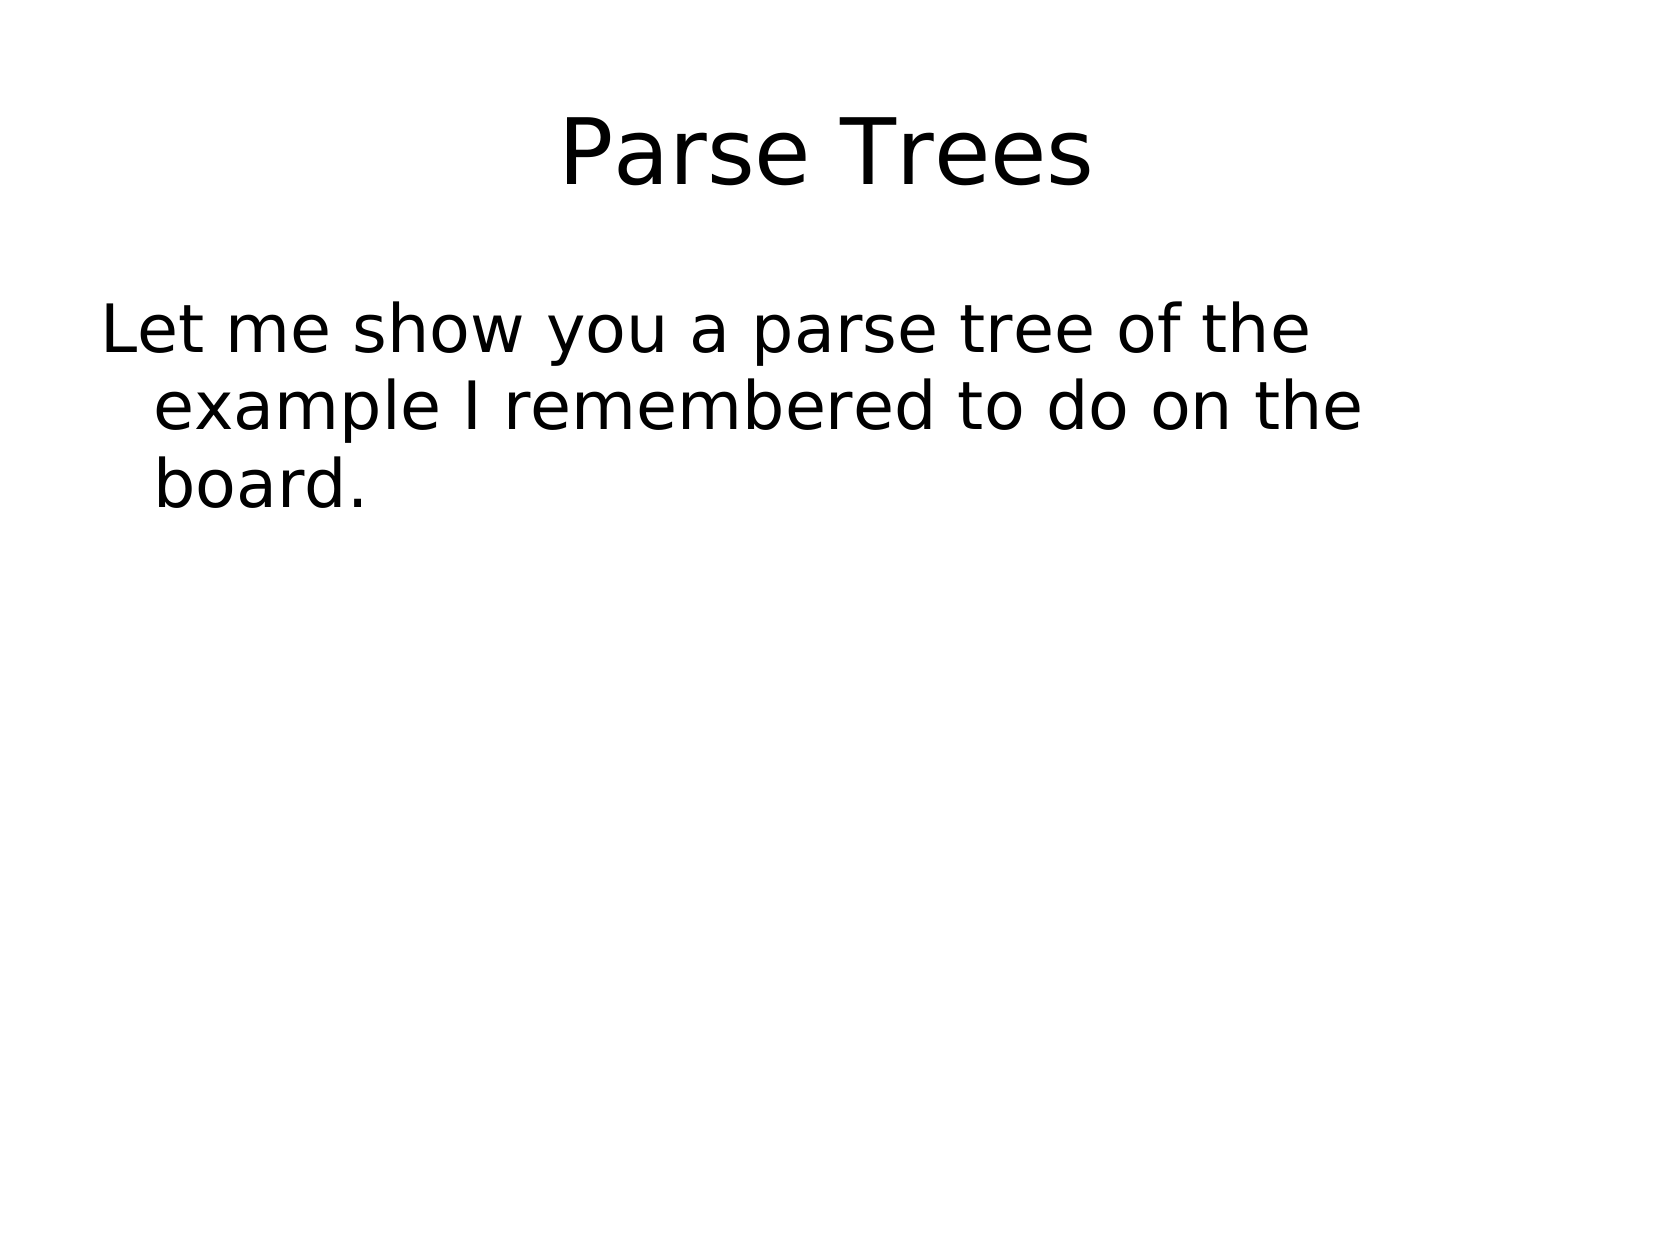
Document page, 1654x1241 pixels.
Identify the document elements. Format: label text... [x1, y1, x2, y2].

title Parse Trees [82, 49, 1571, 257]
list Let me show you a parse tree of the example I remembered to do on the board. [82, 290, 1571, 1109]
